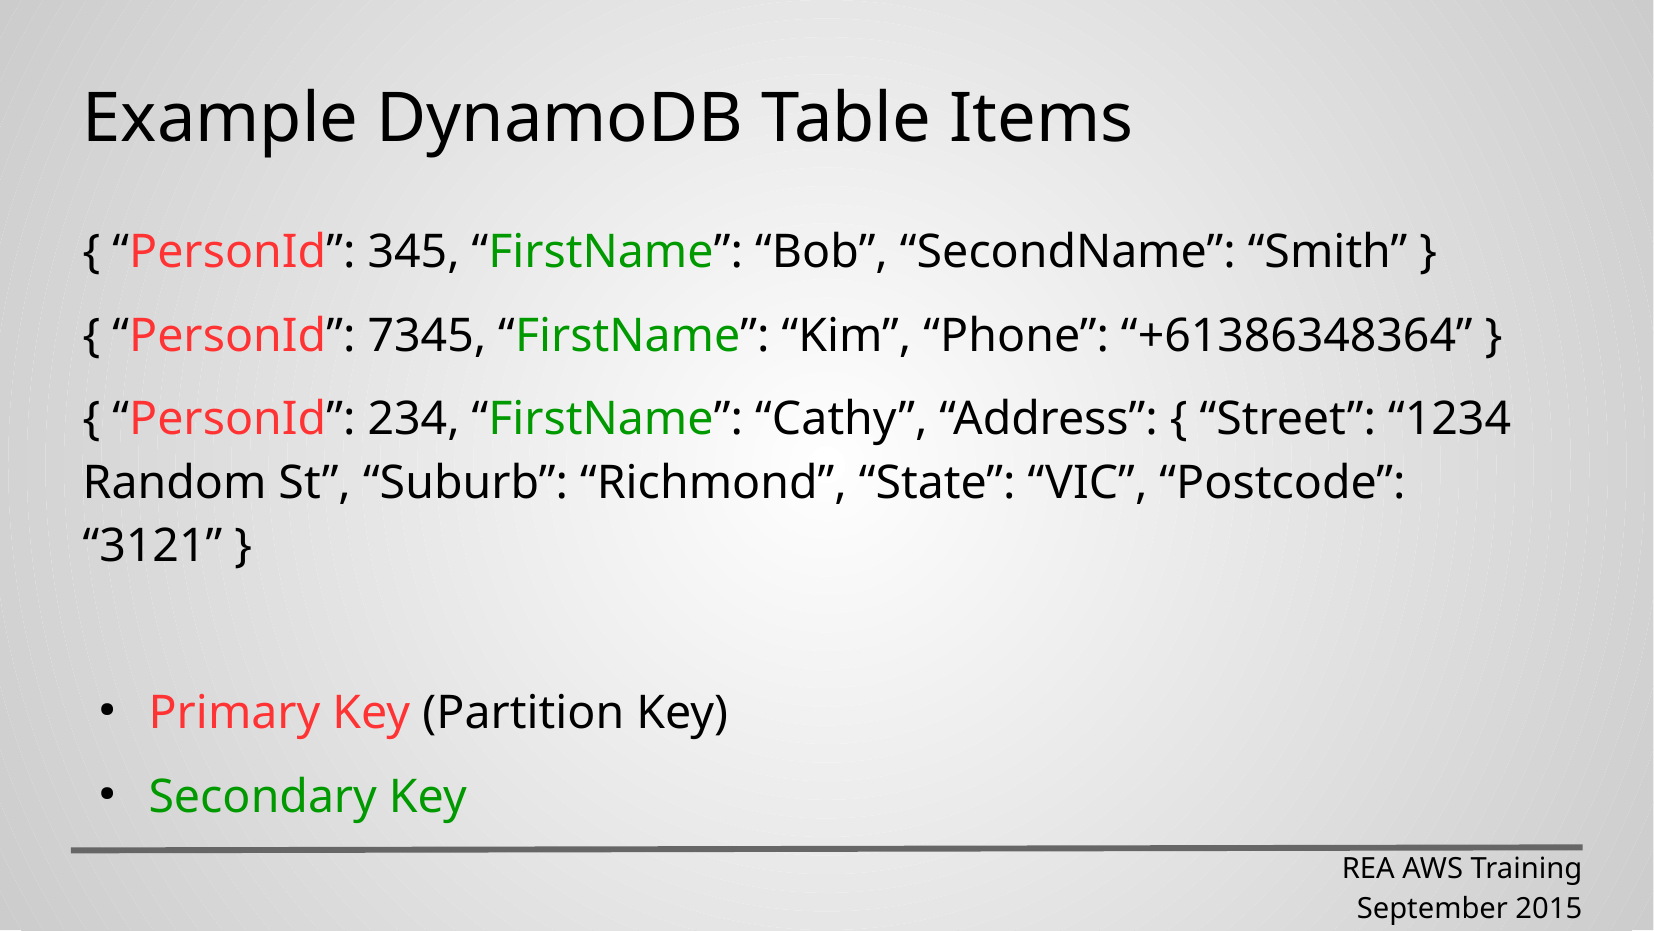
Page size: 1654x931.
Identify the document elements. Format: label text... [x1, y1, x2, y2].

list { “PersonId”: 345, “FirstName”: “Bob”, “SecondName”: “Smith” } { “PersonId”: 7345, “FirstName”: “Kim”, “Phone”: “+61386348364” } { “PersonId”: 234, “FirstName”: “Cathy”, “Address”: { “Street”: “1234 Random St”, “Suburb”: “Richmond”, “State”: “VIC”, “Postcode”: “3121” } Primary Key (Partition Key) Secondary Key [82, 217, 1571, 827]
title Example DynamoDB Table Items [82, 37, 1571, 193]
